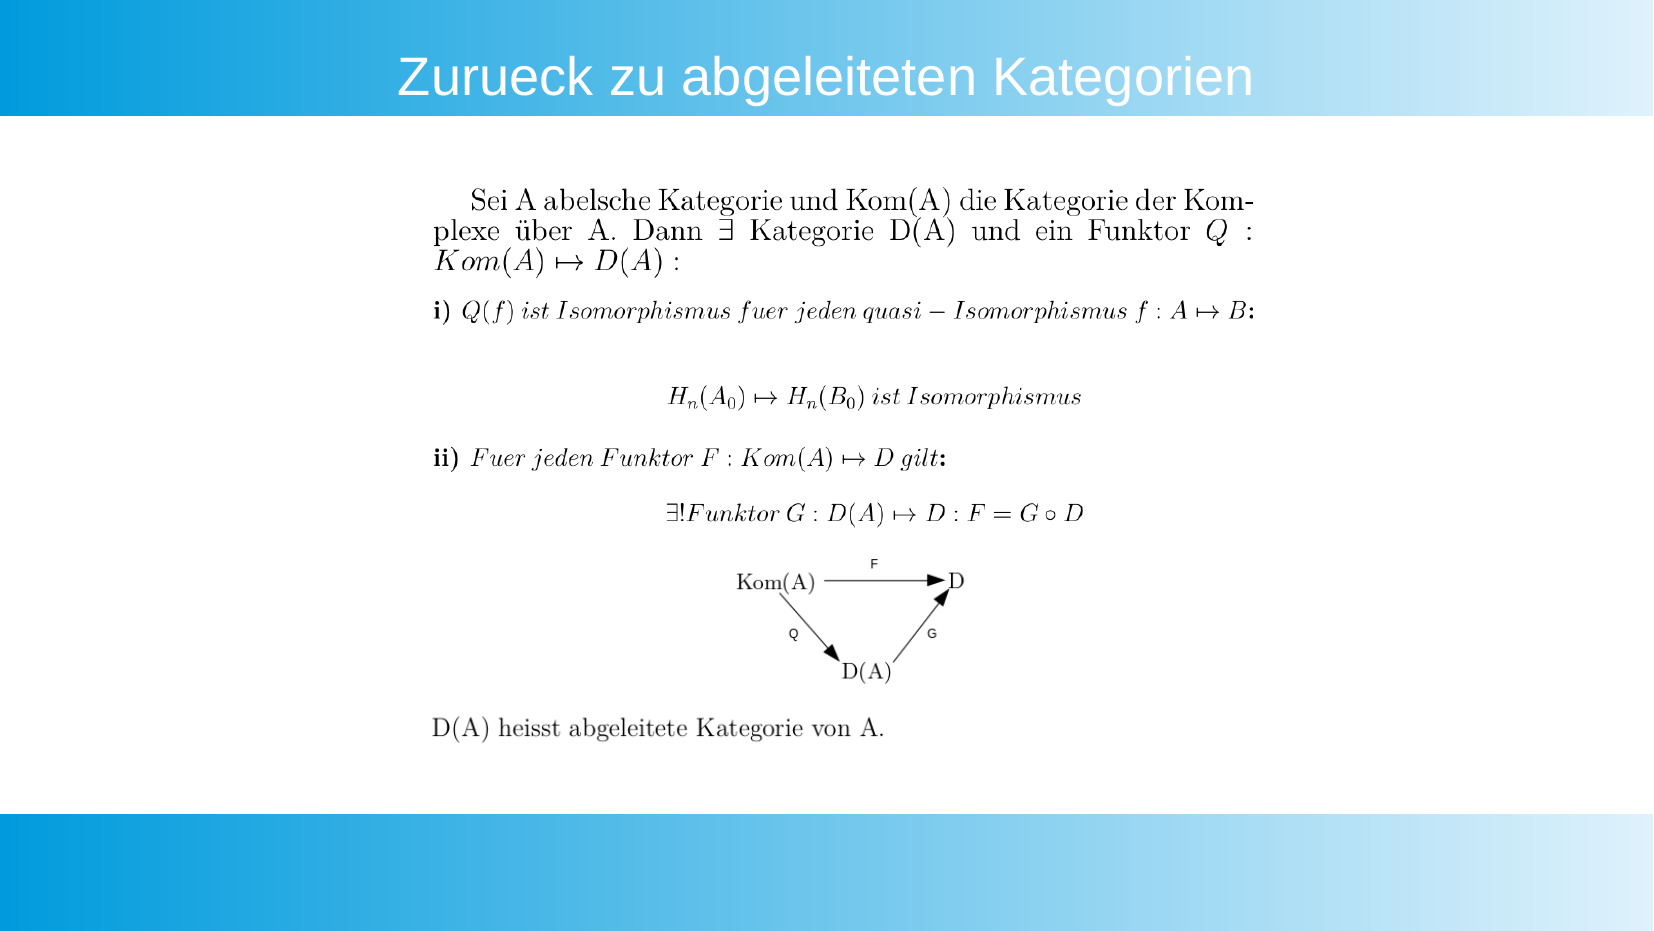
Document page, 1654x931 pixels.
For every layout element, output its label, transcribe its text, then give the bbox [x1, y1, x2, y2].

title Zurueck zu abgeleiteten Kategorien [82, 37, 1571, 116]
picture [732, 556, 981, 691]
picture [404, 166, 1288, 538]
picture [408, 707, 922, 758]
